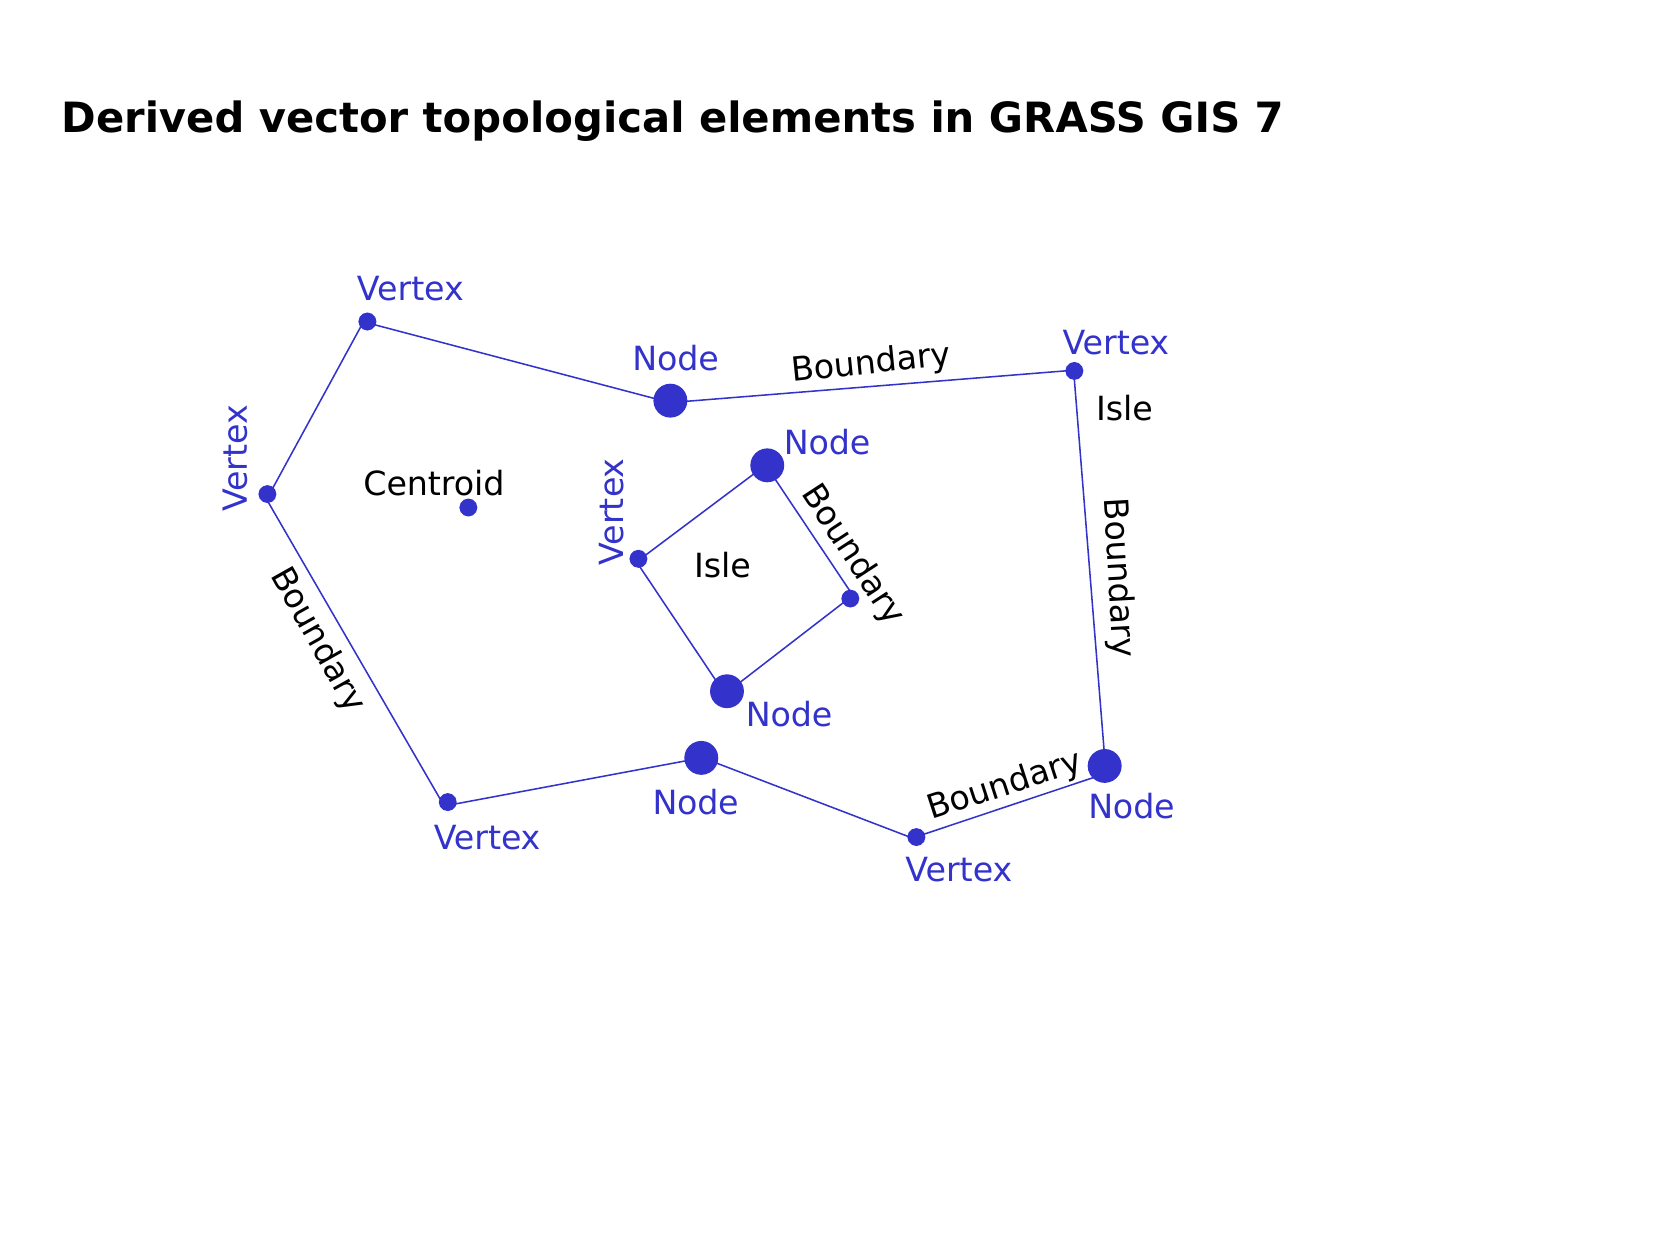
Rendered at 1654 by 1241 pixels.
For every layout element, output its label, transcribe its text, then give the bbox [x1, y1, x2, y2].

text_box Boundary [780, 458, 967, 703]
text_box [461, 511, 476, 516]
text_box Boundary [773, 317, 1020, 398]
text_box Boundary [249, 542, 417, 781]
text_box [710, 675, 742, 708]
text_box Derived vector topological elements in GRASS GIS 7 [46, 86, 1429, 151]
text_box [1099, 775, 1118, 783]
text_box Vertex [582, 402, 638, 581]
text_box Node [769, 413, 947, 469]
text_box [1066, 370, 1083, 380]
text_box [638, 550, 647, 568]
text_box Vertex [205, 348, 262, 527]
text_box [685, 741, 718, 773]
text_box Boundary [904, 710, 1152, 838]
text_box [654, 386, 687, 417]
text_box Vertex [1047, 313, 1226, 370]
text_box Isle [1081, 382, 1168, 436]
text_box Node [730, 685, 909, 741]
text_box Node [617, 329, 763, 386]
text_box [842, 592, 856, 607]
text_box [262, 485, 276, 503]
text_box [908, 828, 925, 840]
text_box Boundary [1088, 481, 1158, 725]
text_box Centroid [348, 454, 575, 511]
text_box [439, 793, 456, 808]
text_box Vertex [890, 840, 1069, 896]
text_box Node [1073, 777, 1252, 834]
text_box Isle [679, 536, 864, 592]
text_box [751, 449, 783, 482]
text_box [359, 315, 376, 330]
text_box Vertex [342, 259, 520, 315]
text_box Node [637, 773, 784, 830]
text_box Vertex [418, 808, 597, 864]
